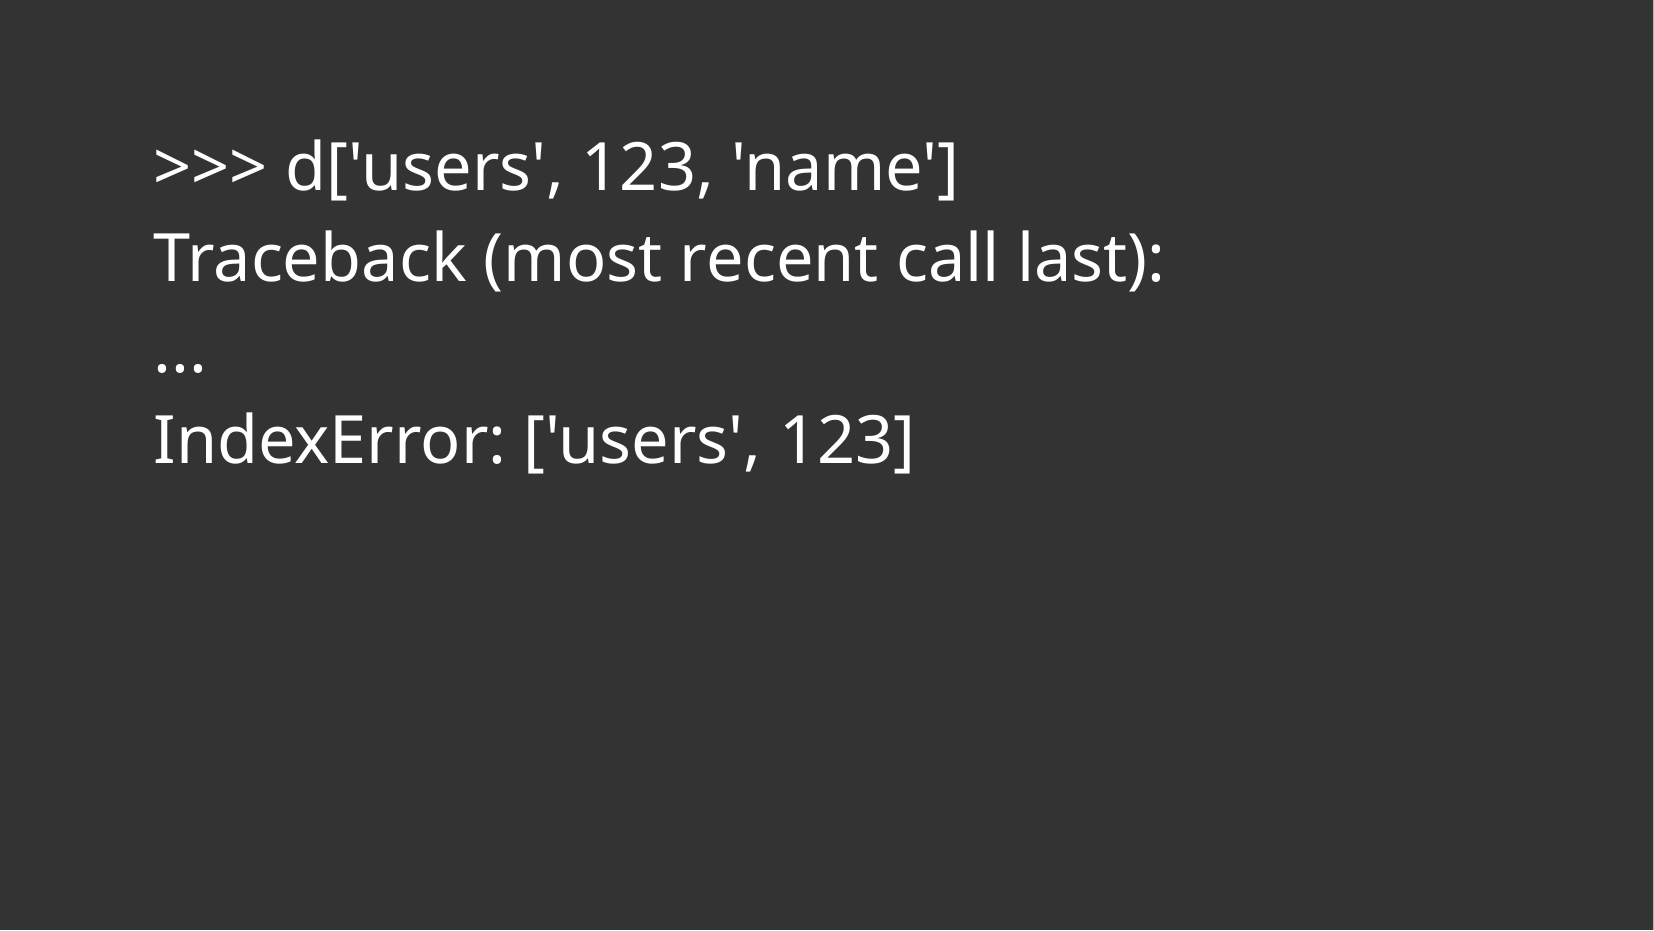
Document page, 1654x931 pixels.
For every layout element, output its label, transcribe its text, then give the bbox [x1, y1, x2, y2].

list >>> d['users', 123, 'name'] Traceback (most recent call last): ... IndexError: ['users', 123] [82, 119, 1571, 839]
